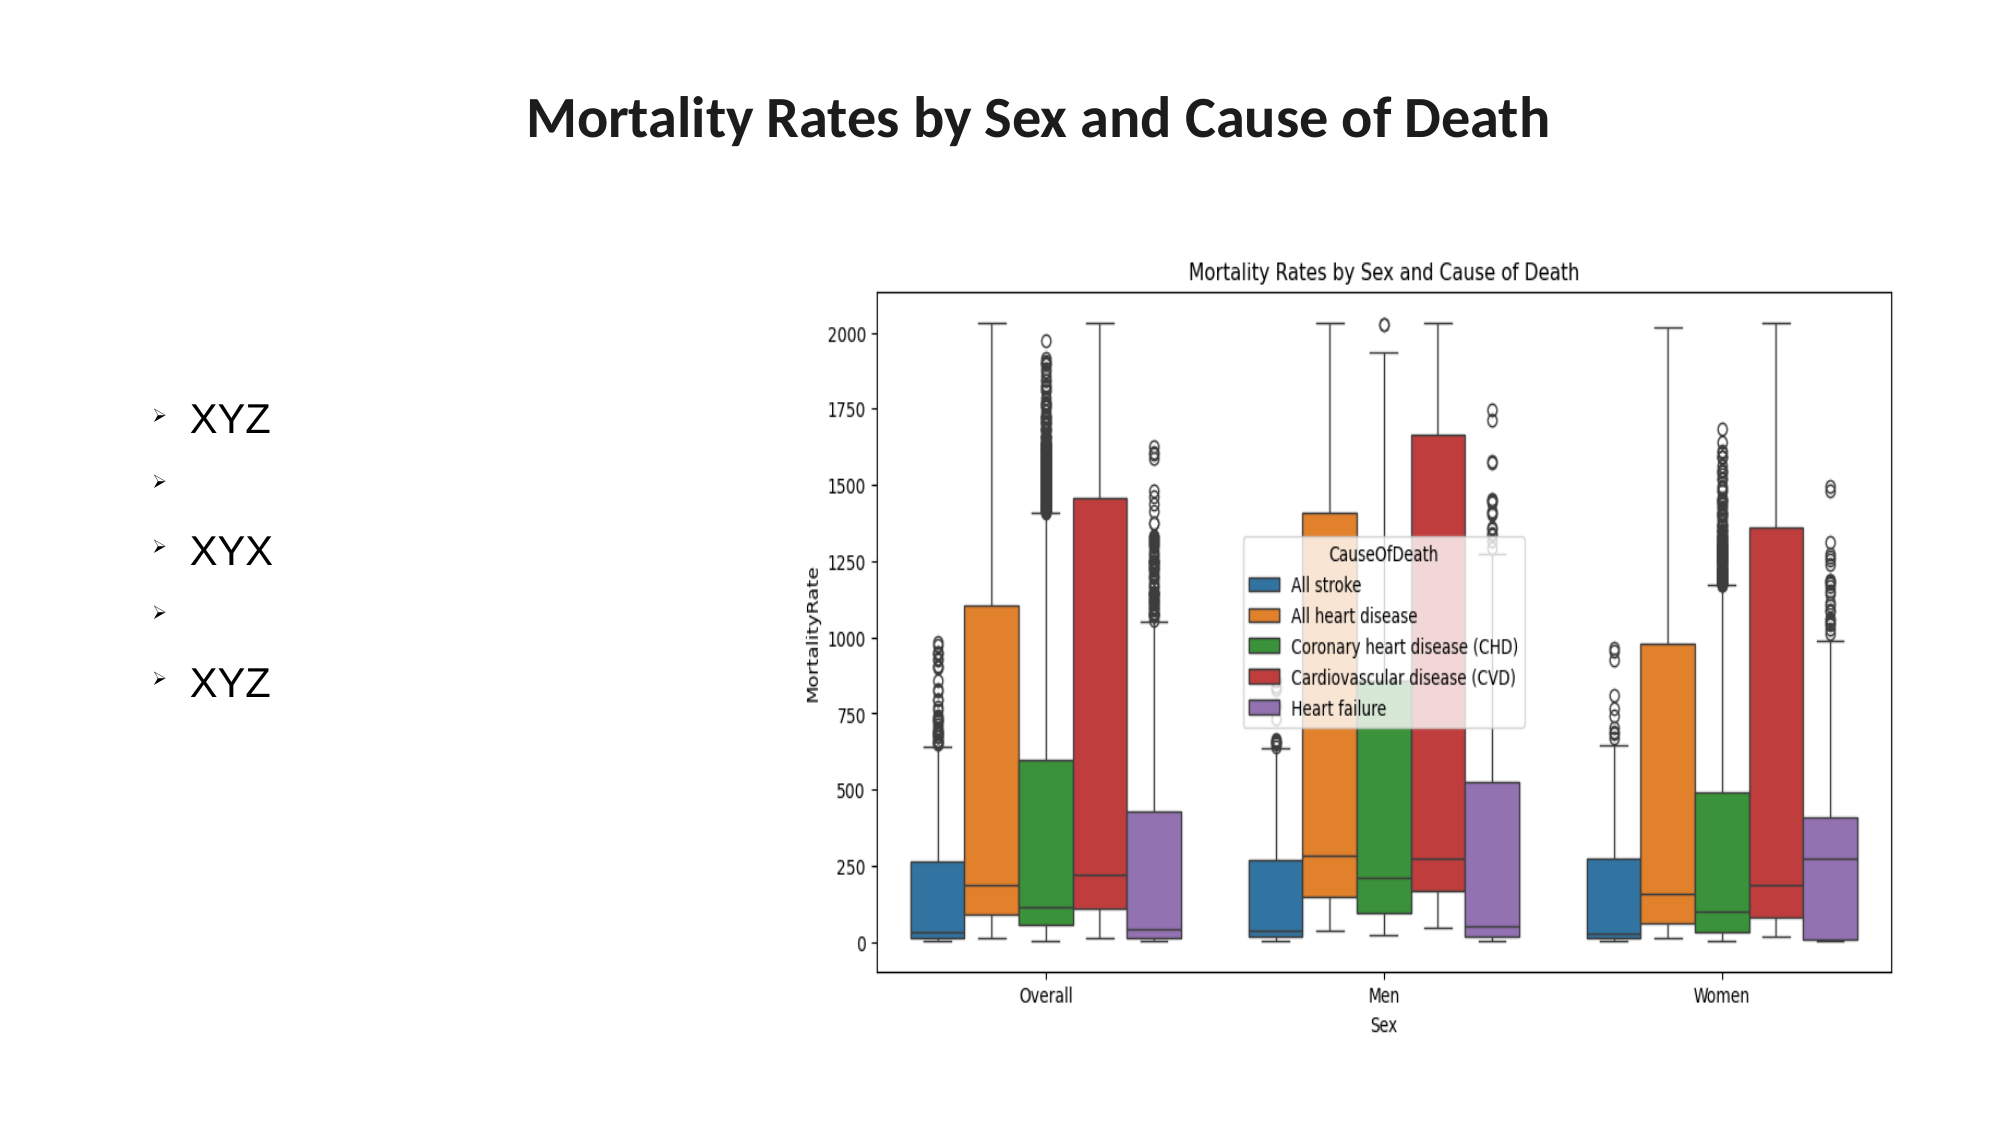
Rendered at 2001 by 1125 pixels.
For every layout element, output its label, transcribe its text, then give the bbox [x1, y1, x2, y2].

title Mortality Rates by Sex and Cause of Death [150, 7, 1876, 225]
picture [795, 248, 1901, 1051]
list XYZ XYX XYZ [137, 299, 795, 1014]
